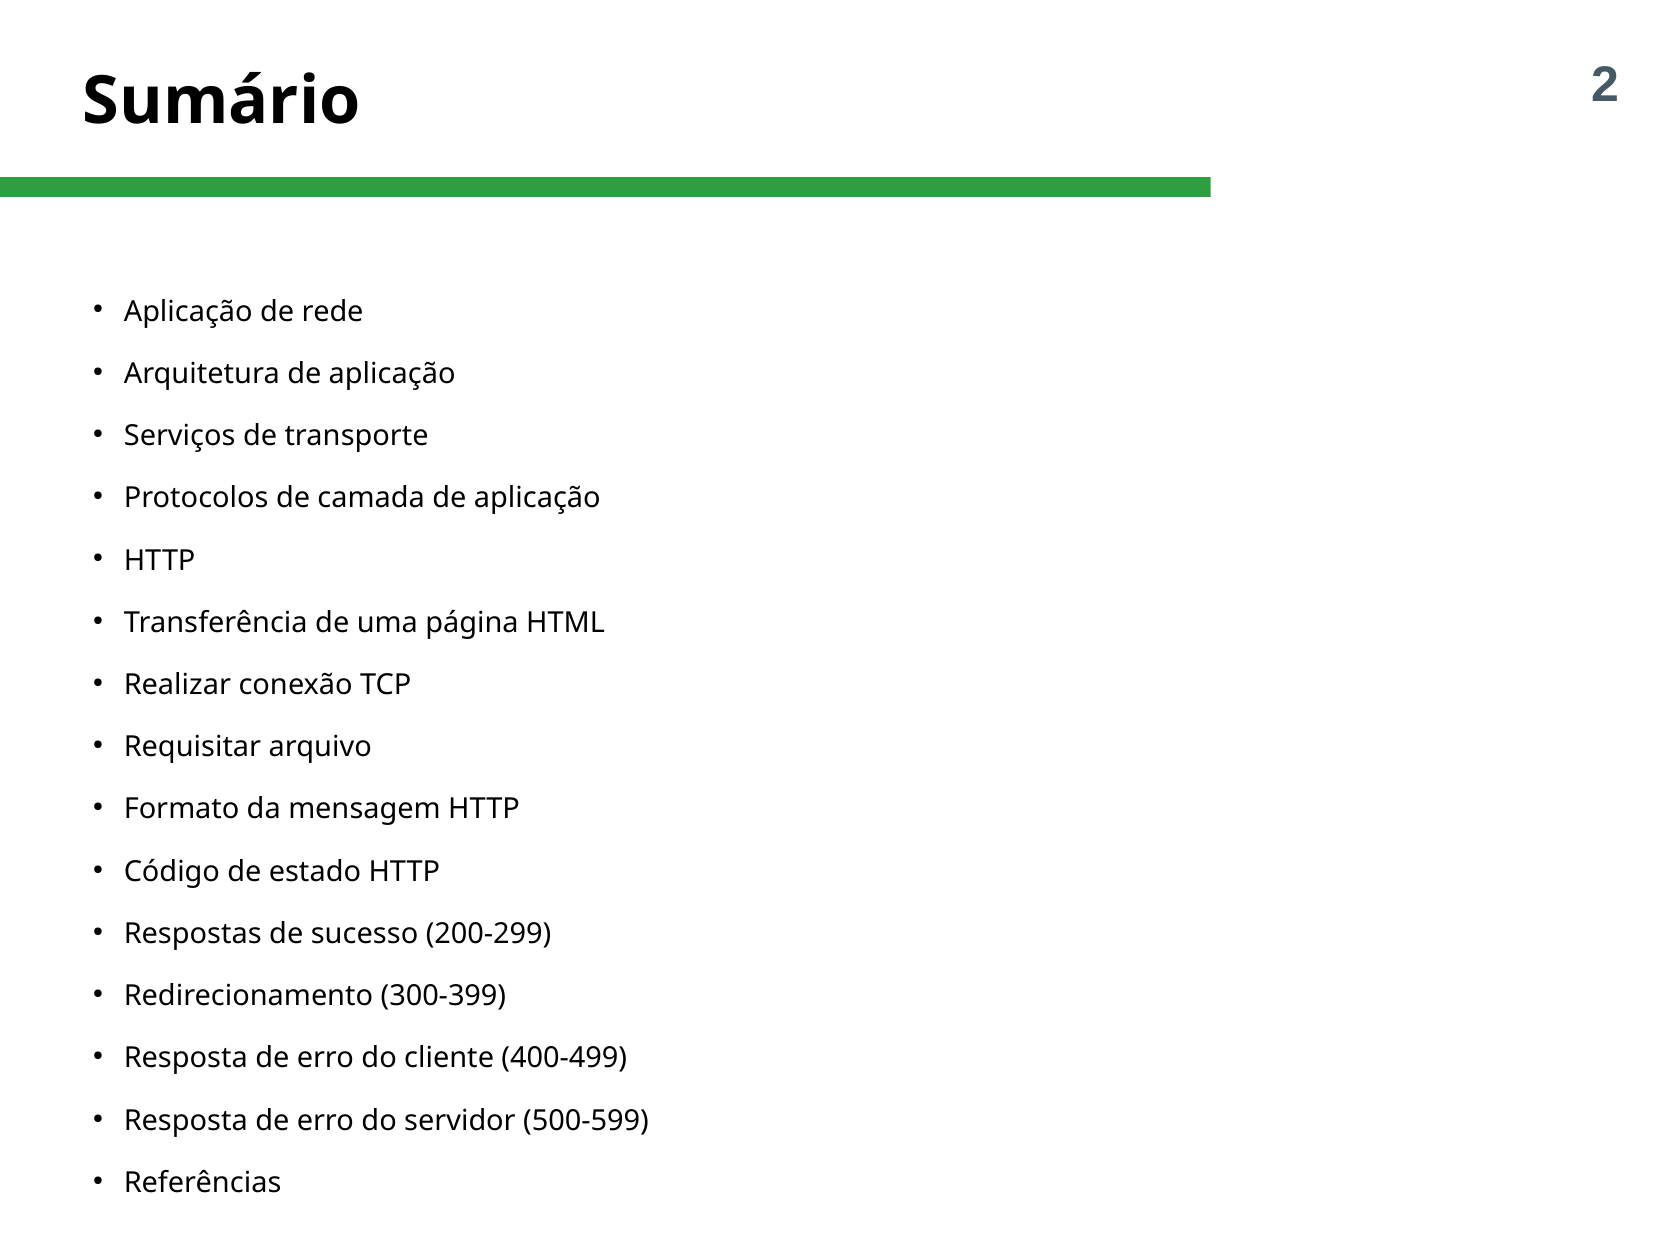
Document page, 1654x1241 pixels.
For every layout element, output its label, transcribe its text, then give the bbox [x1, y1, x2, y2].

list Aplicação de rede Arquitetura de aplicação Serviços de transporte Protocolos de camada de aplicação HTTP Transferência de uma página HTML Realizar conexão TCP Requisitar arquivo Formato da mensagem HTTP Código de estado HTTP Respostas de sucesso (200-299) Redirecionamento (300-399) Resposta de erro do cliente (400-499) Resposta de erro do servidor (500-599) Referências [82, 290, 1571, 1216]
title Sumário [82, 0, 1152, 202]
